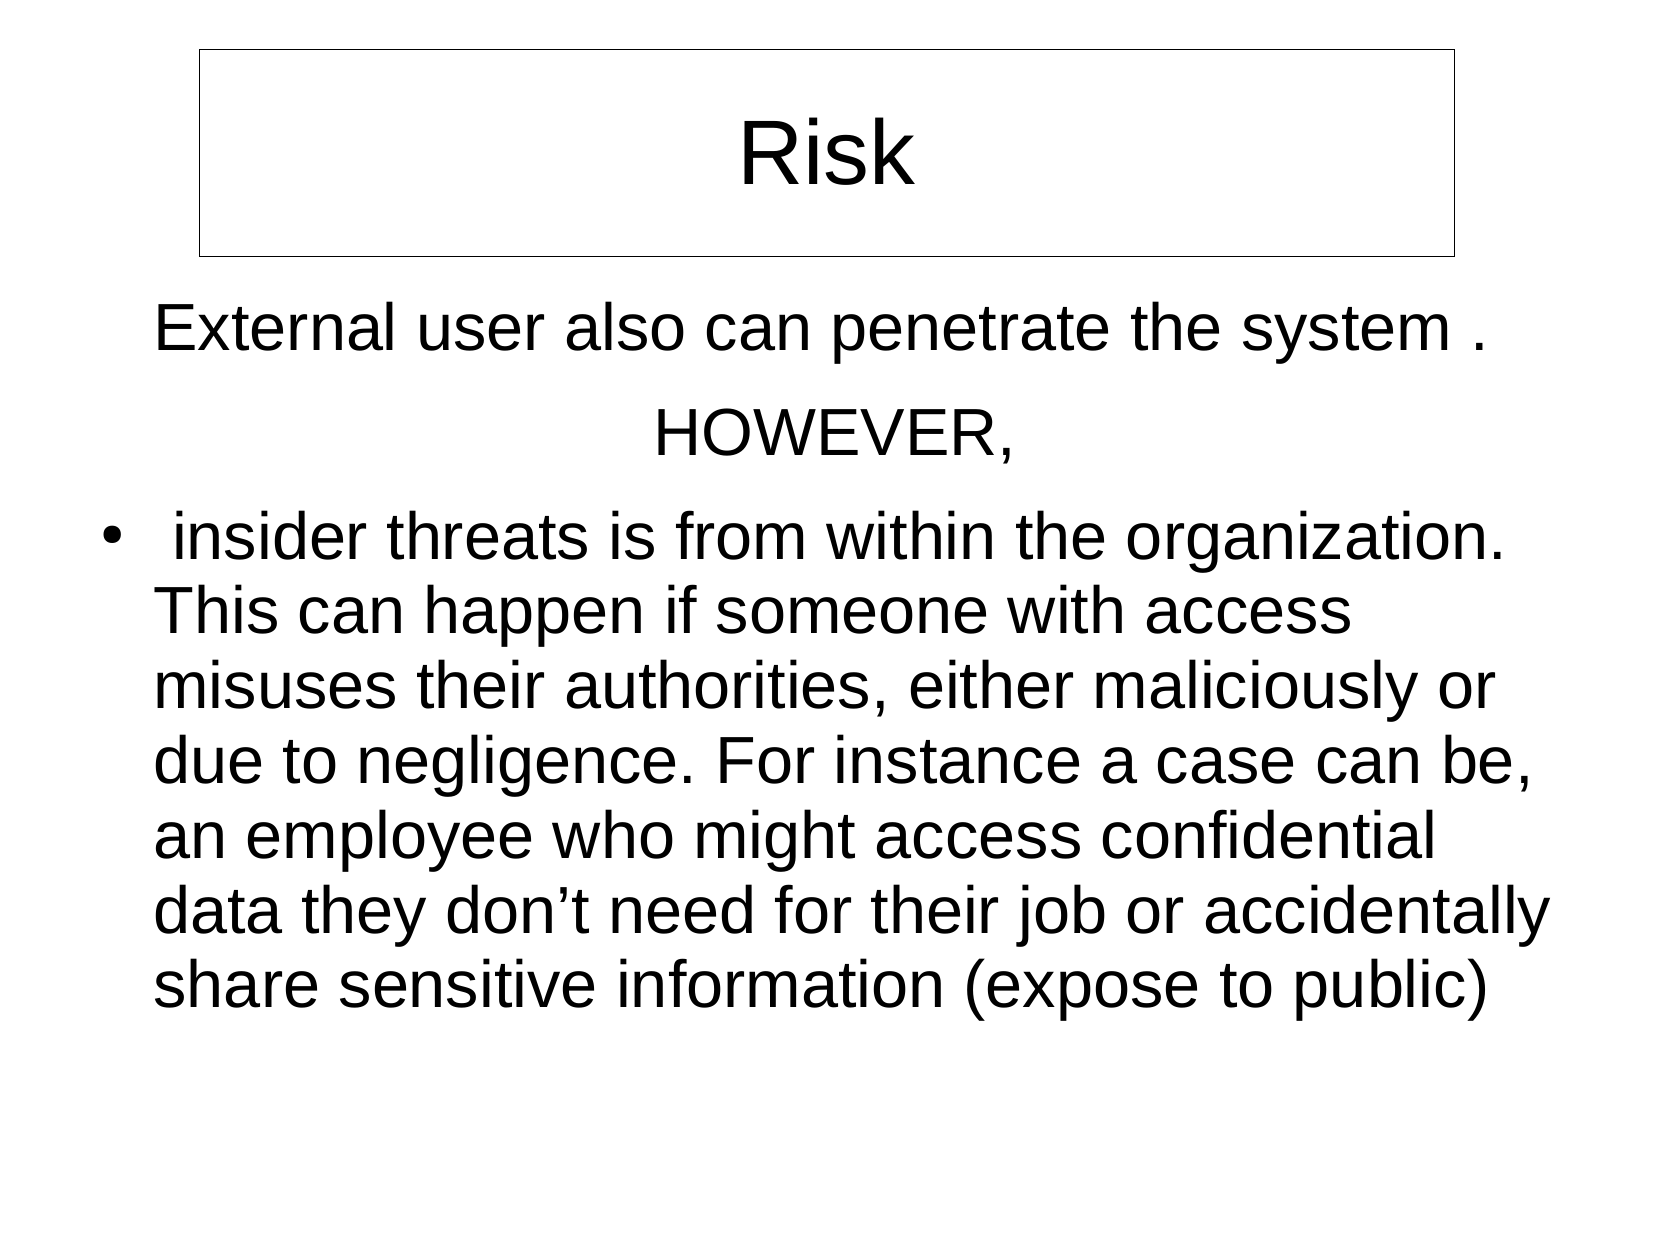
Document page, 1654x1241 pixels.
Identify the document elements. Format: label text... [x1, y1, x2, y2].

list External user also can penetrate the system . HOWEVER, insider threats is from within the organization. This can happen if someone with access misuses their authorities, either maliciously or due to negligence. For instance a case can be, an employee who might access confidential data they don’t need for their job or accidentally share sensitive information (expose to public) [82, 290, 1571, 1023]
title Risk [199, 49, 1455, 257]
